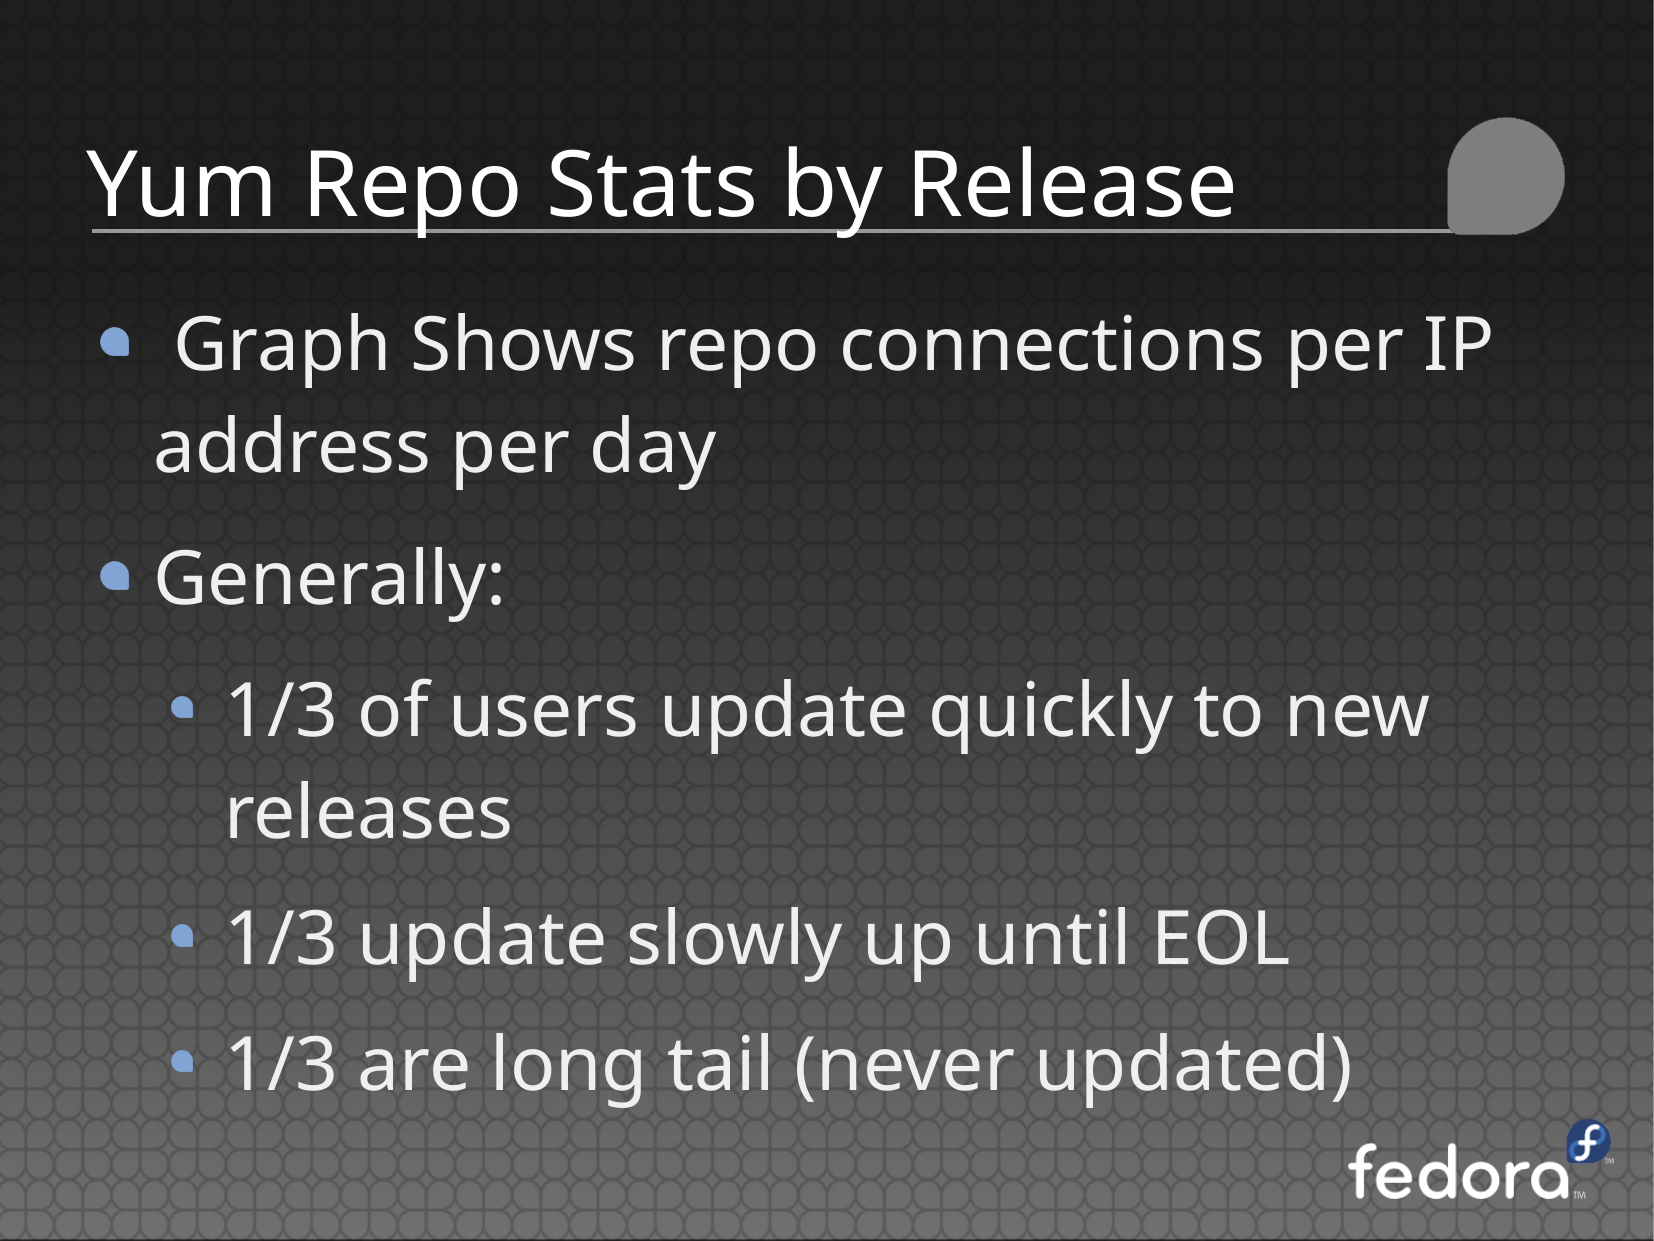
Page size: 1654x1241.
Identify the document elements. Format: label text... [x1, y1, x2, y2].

list Graph Shows repo connections per IP address per day Generally: 1/3 of users update quickly to new releases 1/3 update slowly up until EOL 1/3 are long tail (never updated) [82, 290, 1571, 1167]
title Yum Repo Stats by Release [86, 112, 1576, 249]
picture [0, 0, 1654, 1241]
